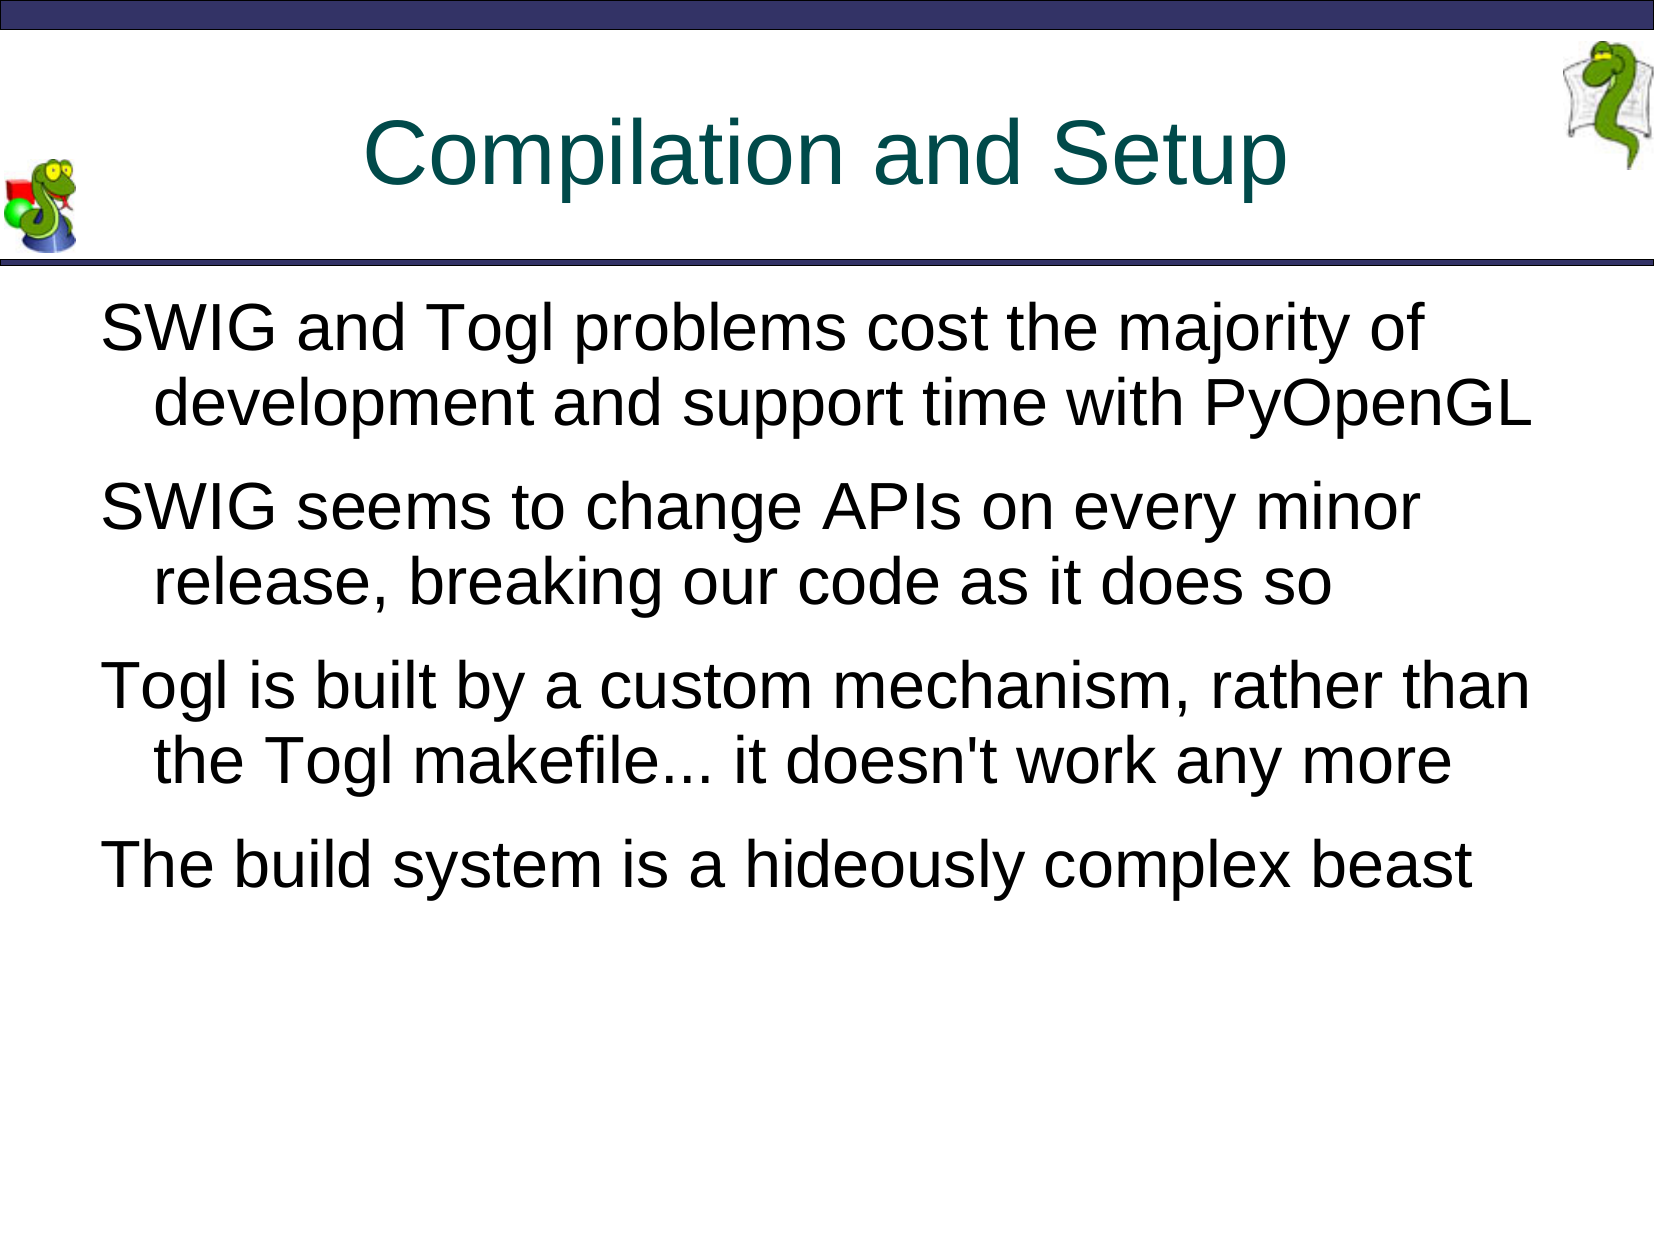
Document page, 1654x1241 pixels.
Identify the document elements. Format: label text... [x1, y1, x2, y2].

list SWIG and Togl problems cost the majority of development and support time with PyOpenGL SWIG seems to change APIs on every minor release, breaking our code as it does so Togl is built by a custom mechanism, rather than the Togl makefile... it doesn't work any more The build system is a hideously complex beast [82, 290, 1571, 1109]
picture [4, 159, 76, 253]
title Compilation and Setup [82, 49, 1571, 257]
picture [1563, 41, 1654, 170]
